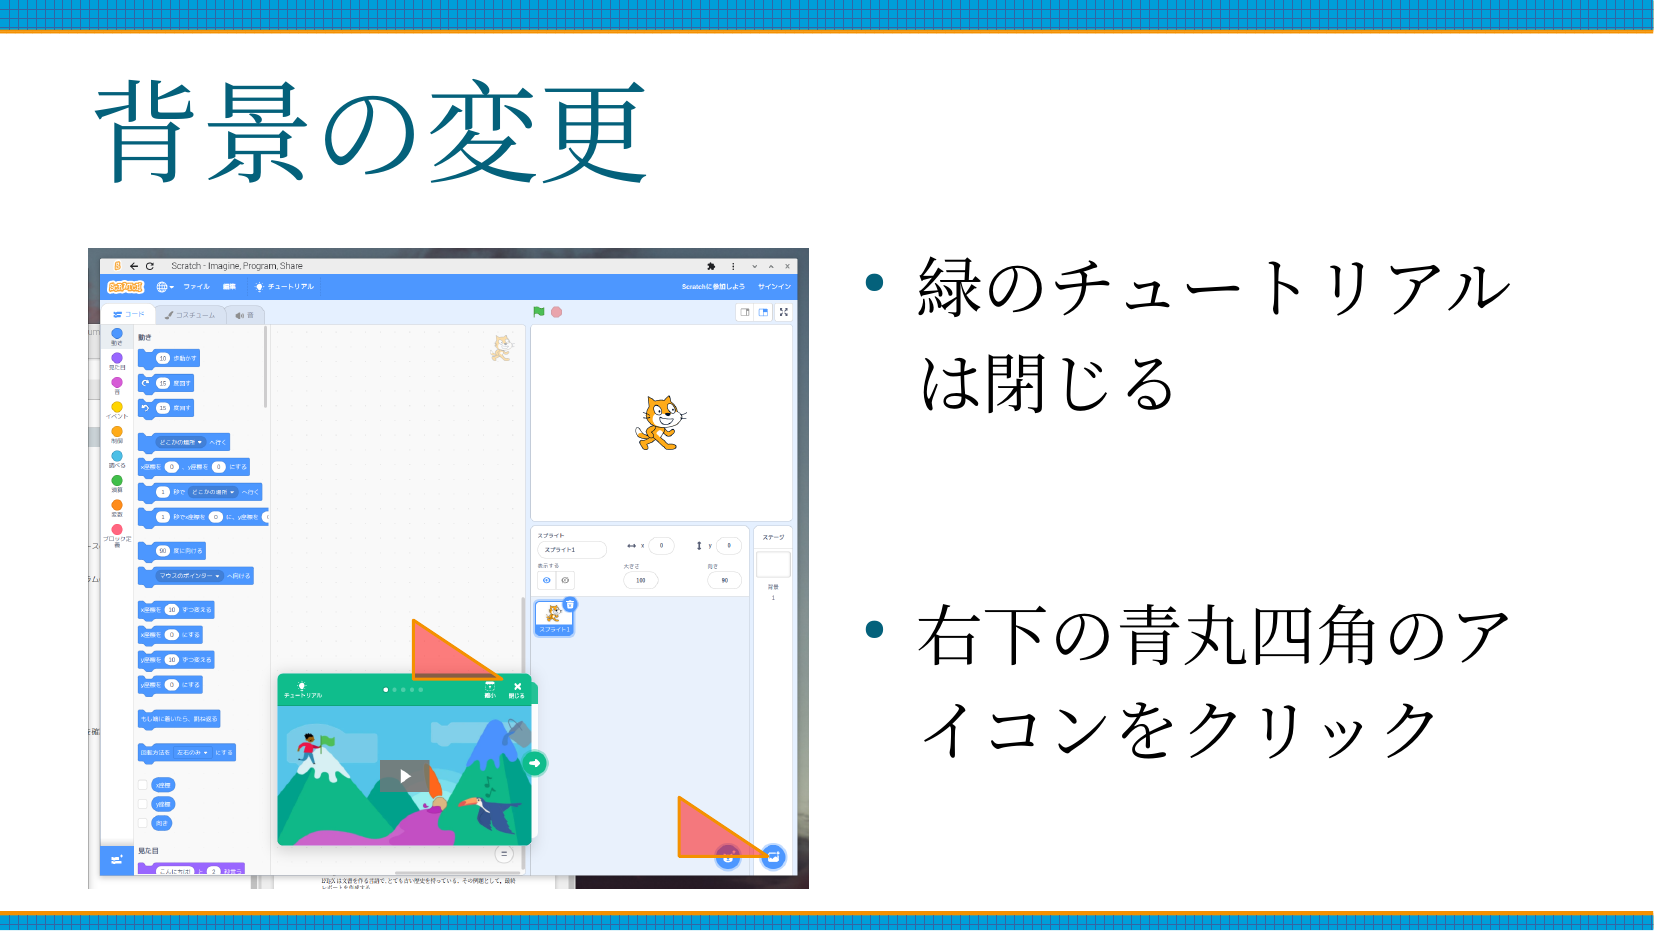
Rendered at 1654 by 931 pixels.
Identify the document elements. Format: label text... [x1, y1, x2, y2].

picture [88, 248, 809, 889]
list 緑のチュートリアルは閉じる [845, 236, 1566, 554]
text_box [413, 620, 502, 680]
list 右下の青丸四角のアイコンをクリック [845, 583, 1566, 901]
title 背景の変更 [88, 44, 1565, 207]
text_box [679, 797, 768, 857]
